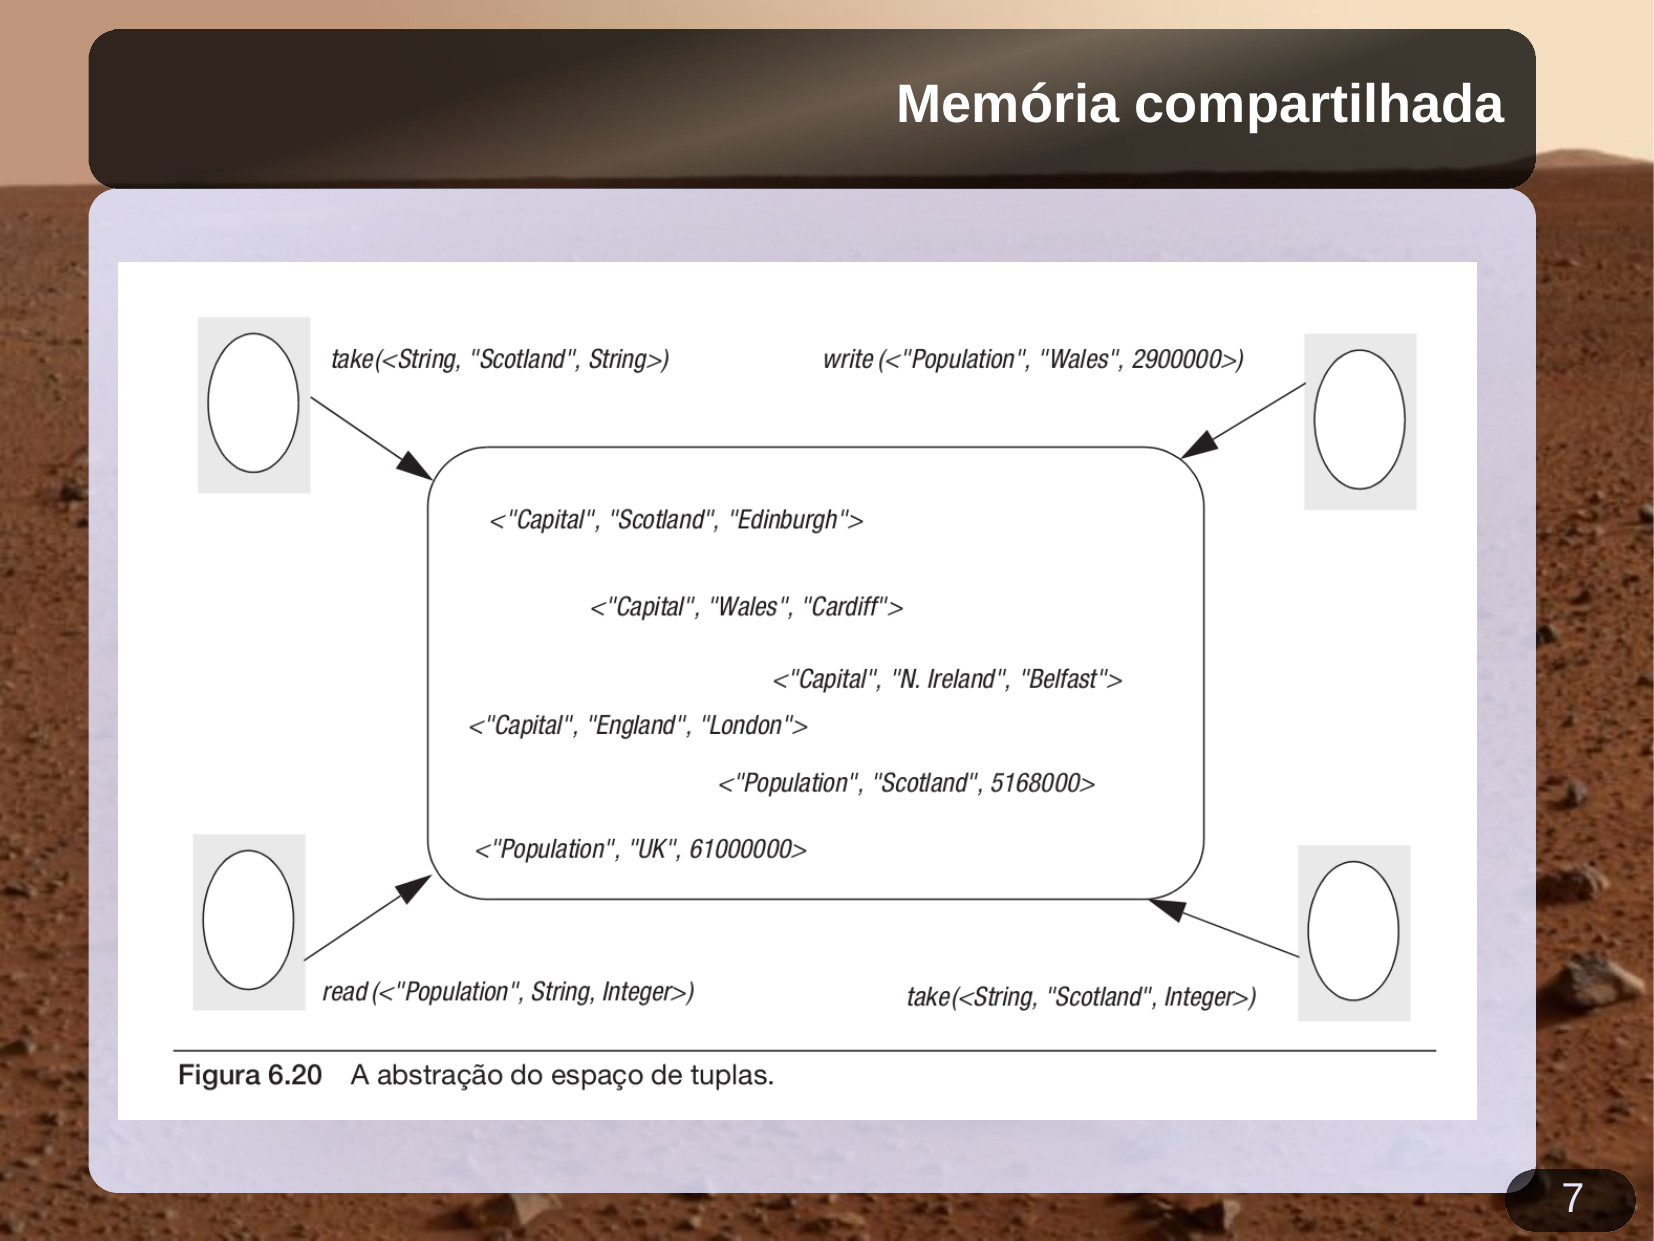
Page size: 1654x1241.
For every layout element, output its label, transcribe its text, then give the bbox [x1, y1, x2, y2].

title Memória compartilhada [118, 59, 1506, 148]
picture [0, 0, 1654, 1241]
